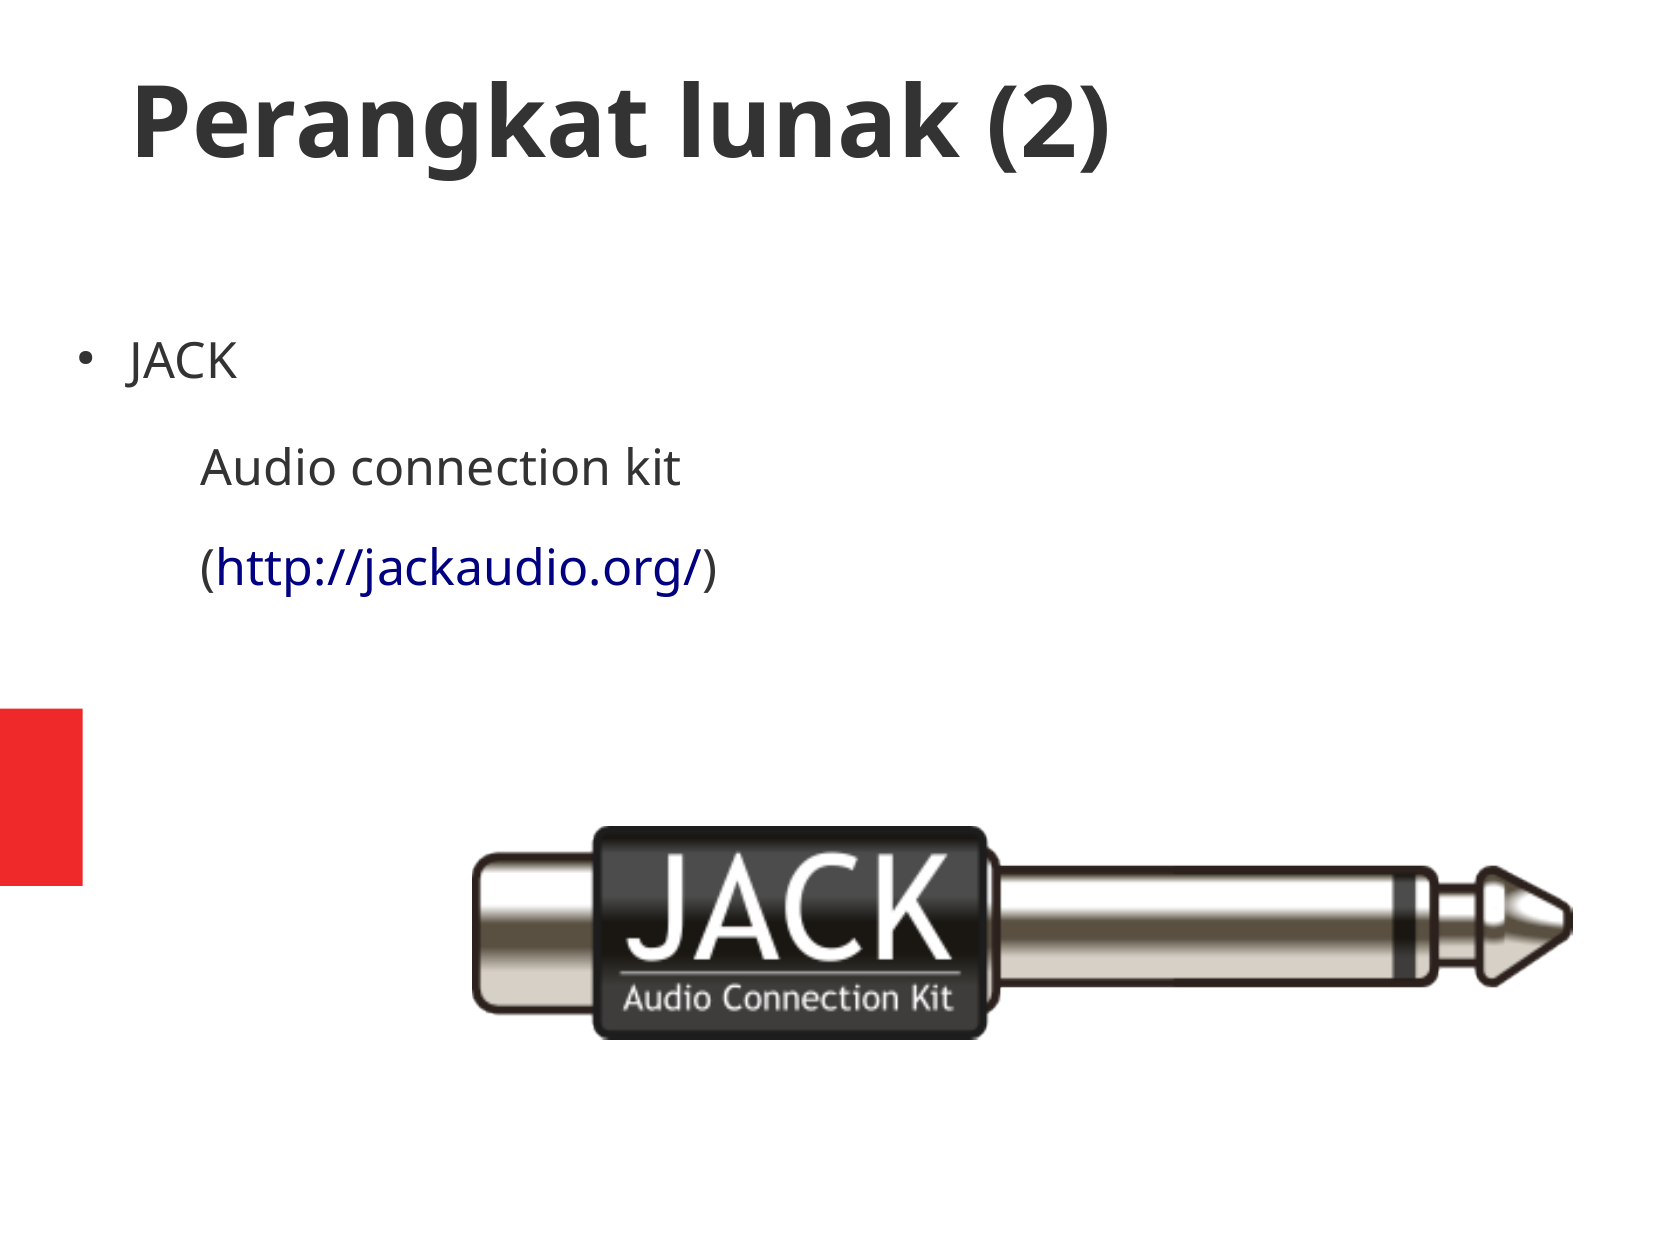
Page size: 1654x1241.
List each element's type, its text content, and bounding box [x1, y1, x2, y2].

picture [472, 826, 1573, 1040]
title Perangkat lunak (2) [129, 0, 1536, 237]
list JACK Audio connection kit (http://jackaudio.org/) [59, 324, 1595, 1152]
